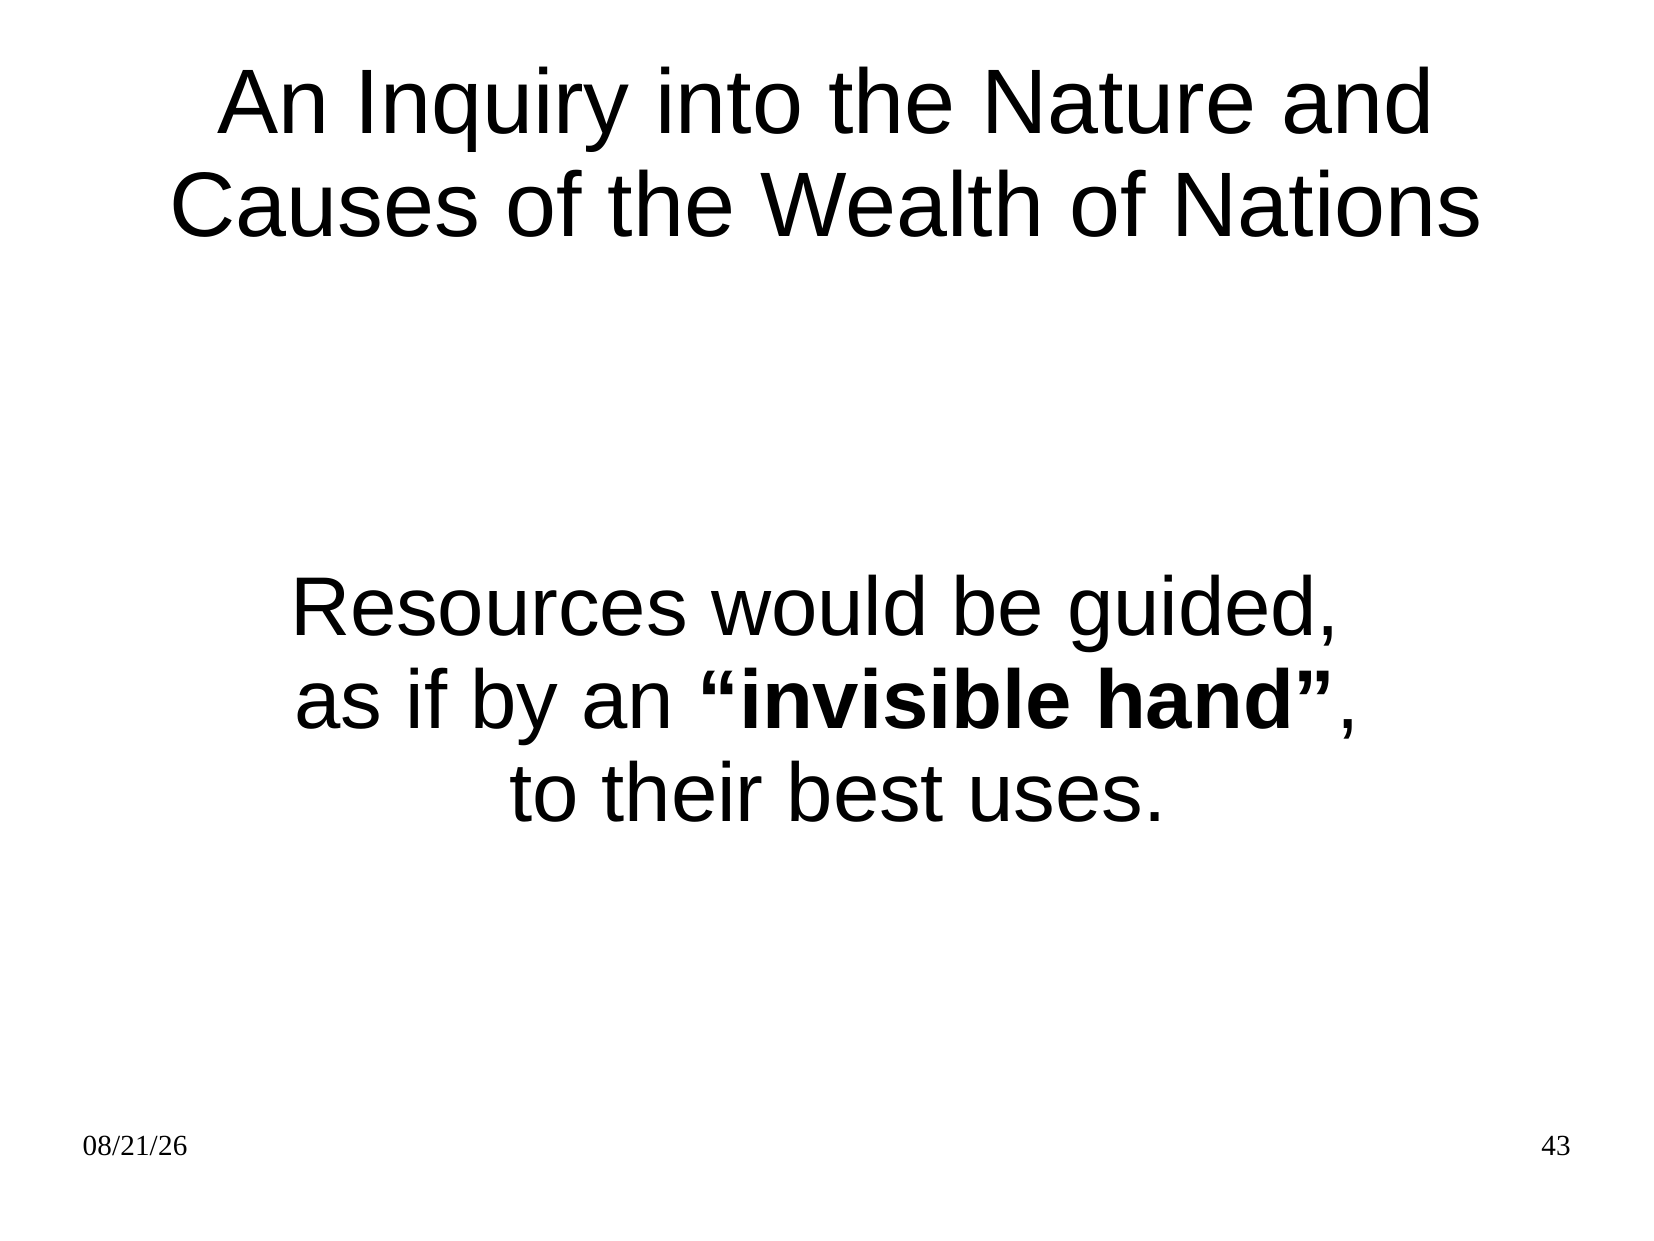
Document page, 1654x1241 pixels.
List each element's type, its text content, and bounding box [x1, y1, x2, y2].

title An Inquiry into the Nature and Causes of the Wealth of Nations [82, 49, 1571, 257]
subtitle Resources would be guided, as if by an “invisible hand”, to their best uses. [82, 297, 1571, 1102]
